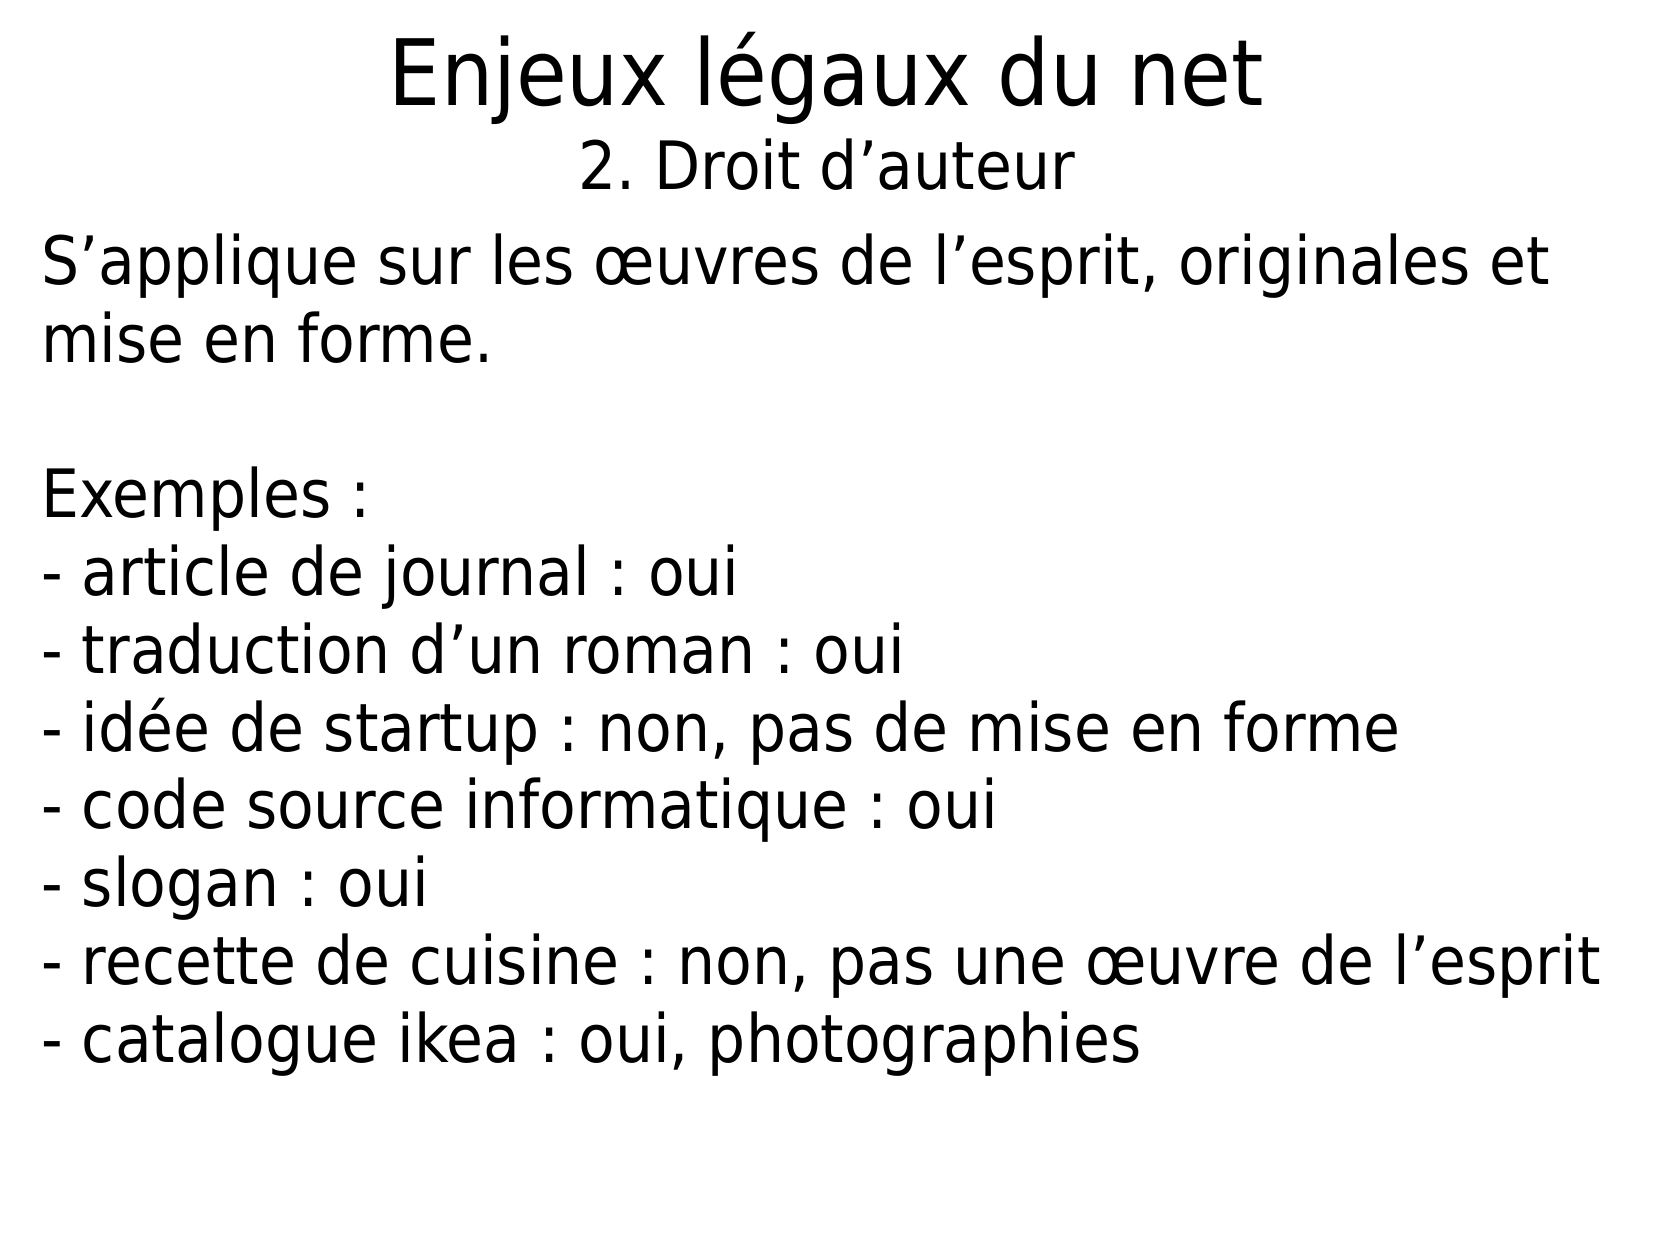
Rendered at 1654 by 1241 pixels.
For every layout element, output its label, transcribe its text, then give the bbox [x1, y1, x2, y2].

title Enjeux légaux du net 2. Droit d’auteur [41, 12, 1613, 214]
title S’applique sur les œuvres de l’esprit, originales et mise en forme. Exemples : - article de journal : oui - traduction d’un roman : oui - idée de startup : non, pas de mise en forme - code source informatique : oui - slogan : oui - recette de cuisine : non, pas une œuvre de l’esprit - catalogue ikea : oui, photographies [41, 222, 1613, 1183]
